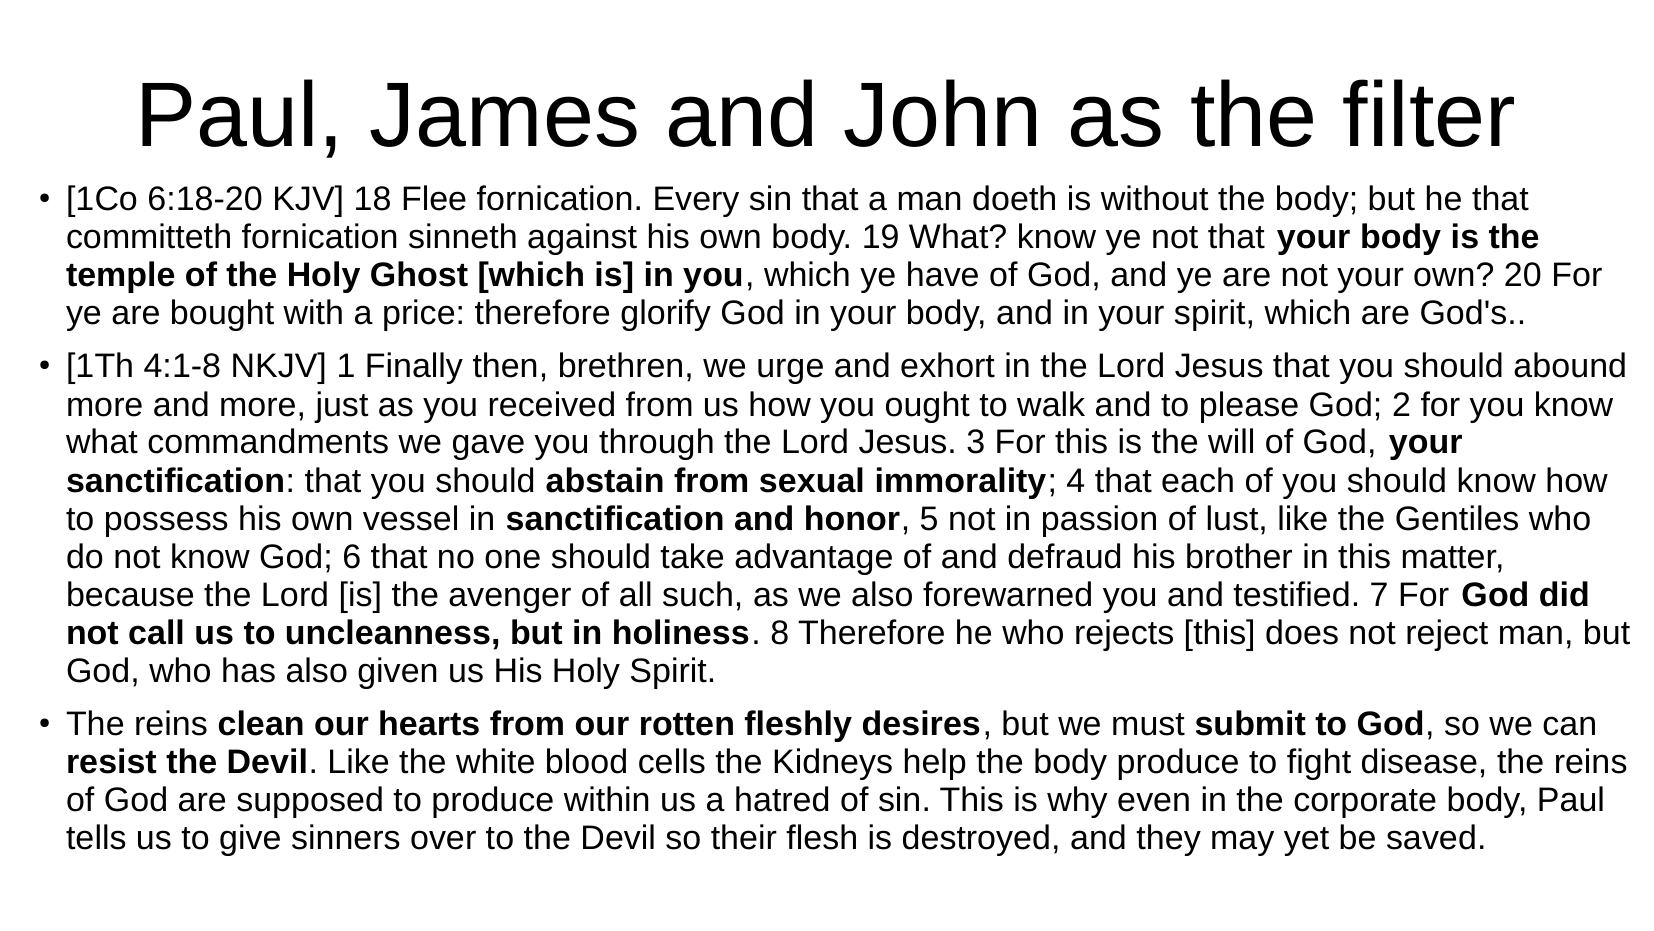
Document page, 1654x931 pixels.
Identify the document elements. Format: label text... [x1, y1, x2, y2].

title Paul, James and John as the filter [82, 37, 1571, 180]
list [1Co 6:18-20 KJV] 18 Flee fornication. Every sin that a man doeth is without the body; but he that committeth fornication sinneth against his own body. 19 What? know ye not that your body is the temple of the Holy Ghost [which is] in you, which ye have of God, and ye are not your own? 20 For ye are bought with a price: therefore glorify God in your body, and in your spirit, which are God's.. [1Th 4:1-8 NKJV] 1 Finally then, brethren, we urge and exhort in the Lord Jesus that you should abound more and more, just as you received from us how you ought to walk and to please God; 2 for you know what commandments we gave you through the Lord Jesus. 3 For this is the will of God, your sanctification: that you should abstain from sexual immorality; 4 that each of you should know how to possess his own vessel in sanctification and honor, 5 not in passion of lust, like the Gentiles who do not know God; 6 that no one should take advantage of and defraud his brother in this matter, because the Lord [is] the avenger of all such, as we also forewarned you and testified. 7 For God did not call us to uncleanness, but in holiness. 8 Therefore he who rejects [this] does not reject man, but God, who has also given us His Holy Spirit. The reins clean our hearts from our rotten fleshly desires, but we must submit to God, so we can resist the Devil. Like the white blood cells the Kidneys help the body produce to fight disease, the reins of God are supposed to produce within us a hatred of sin. This is why even in the corporate body, Paul tells us to give sinners over to the Devil so their flesh is destroyed, and they may yet be saved. [30, 180, 1636, 901]
